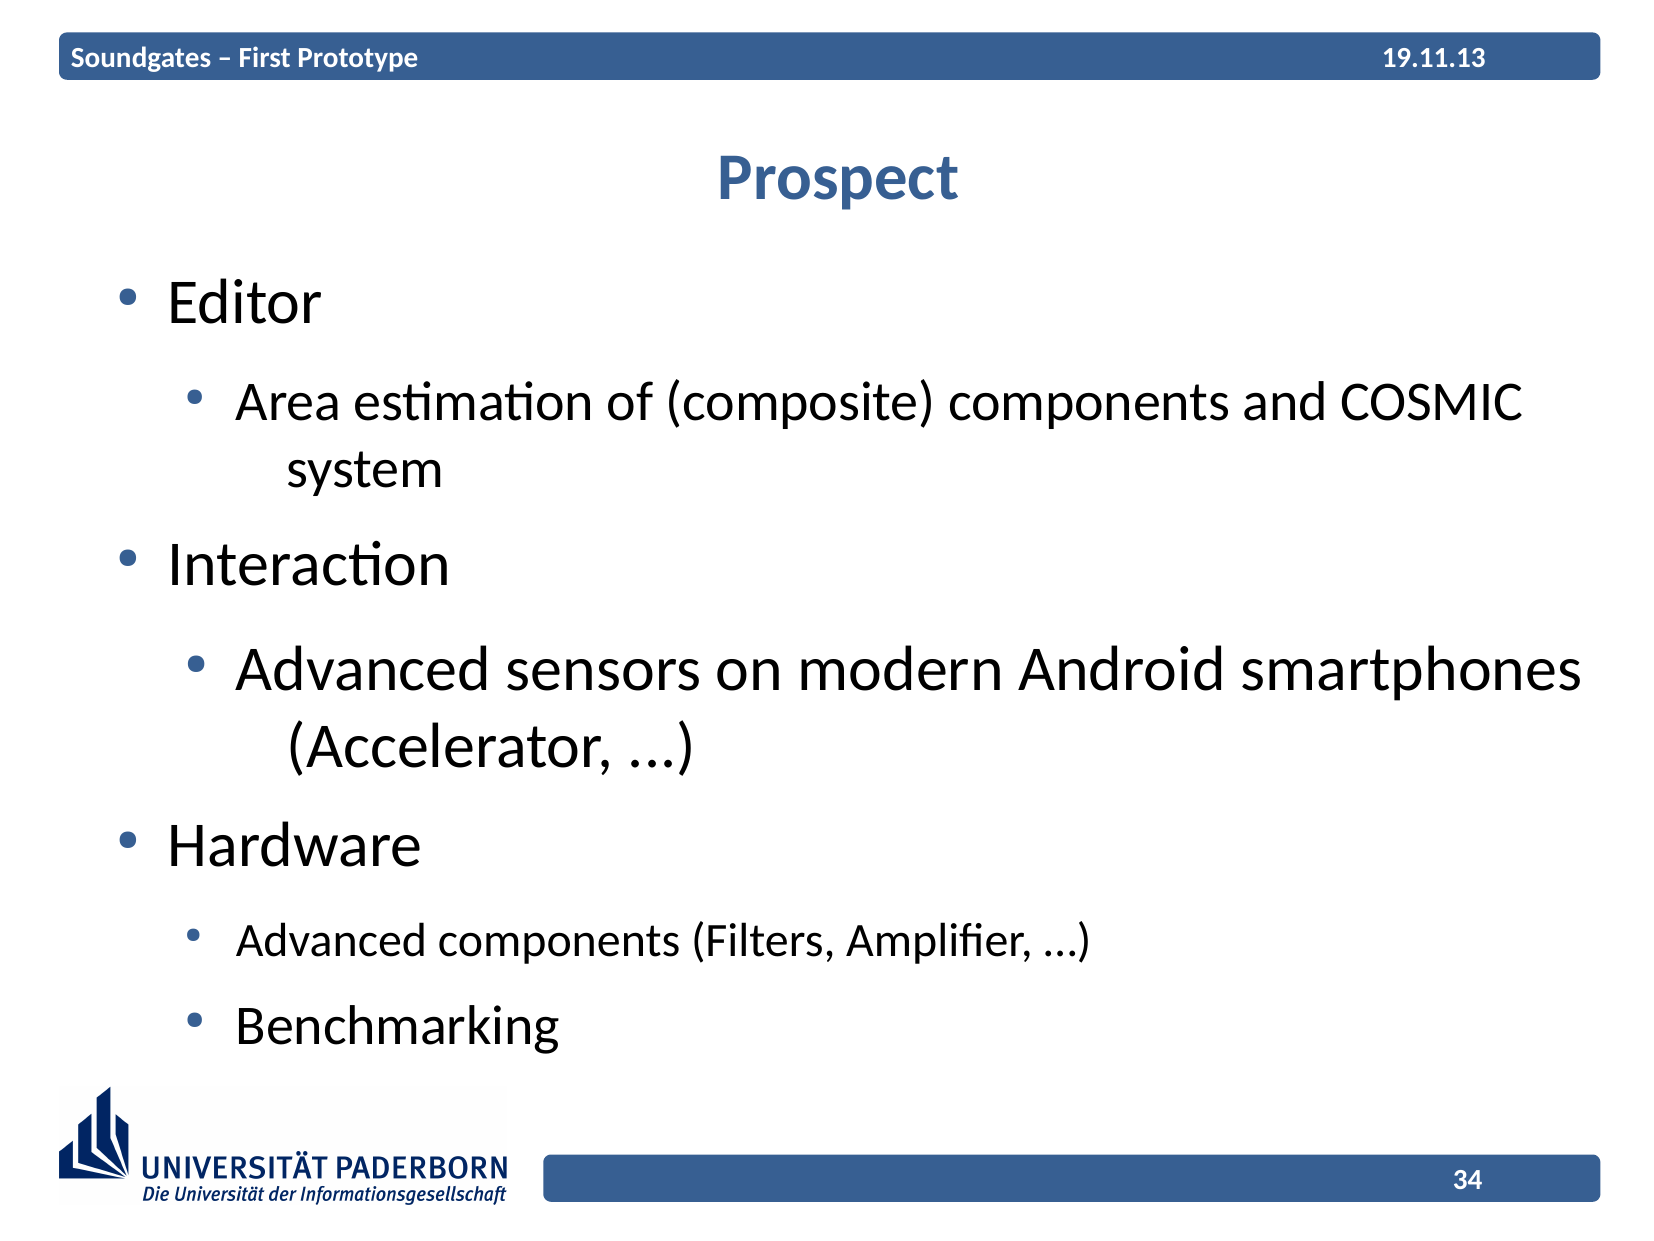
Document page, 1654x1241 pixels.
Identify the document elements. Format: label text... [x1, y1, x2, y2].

picture [59, 1086, 507, 1205]
list Editor Area estimation of (composite) components and COSMIC system Interaction Advanced sensors on modern Android smartphones (Accelerator, ...) Hardware Advanced components (Filters, Amplifier, …) Benchmarking [82, 259, 1595, 1058]
text_box 19.11.13 [1381, 32, 1583, 80]
text_box <number> [1452, 1154, 1583, 1202]
title Prospect [82, 121, 1595, 225]
text_box Soundgates – First Prototype [70, 32, 1359, 80]
